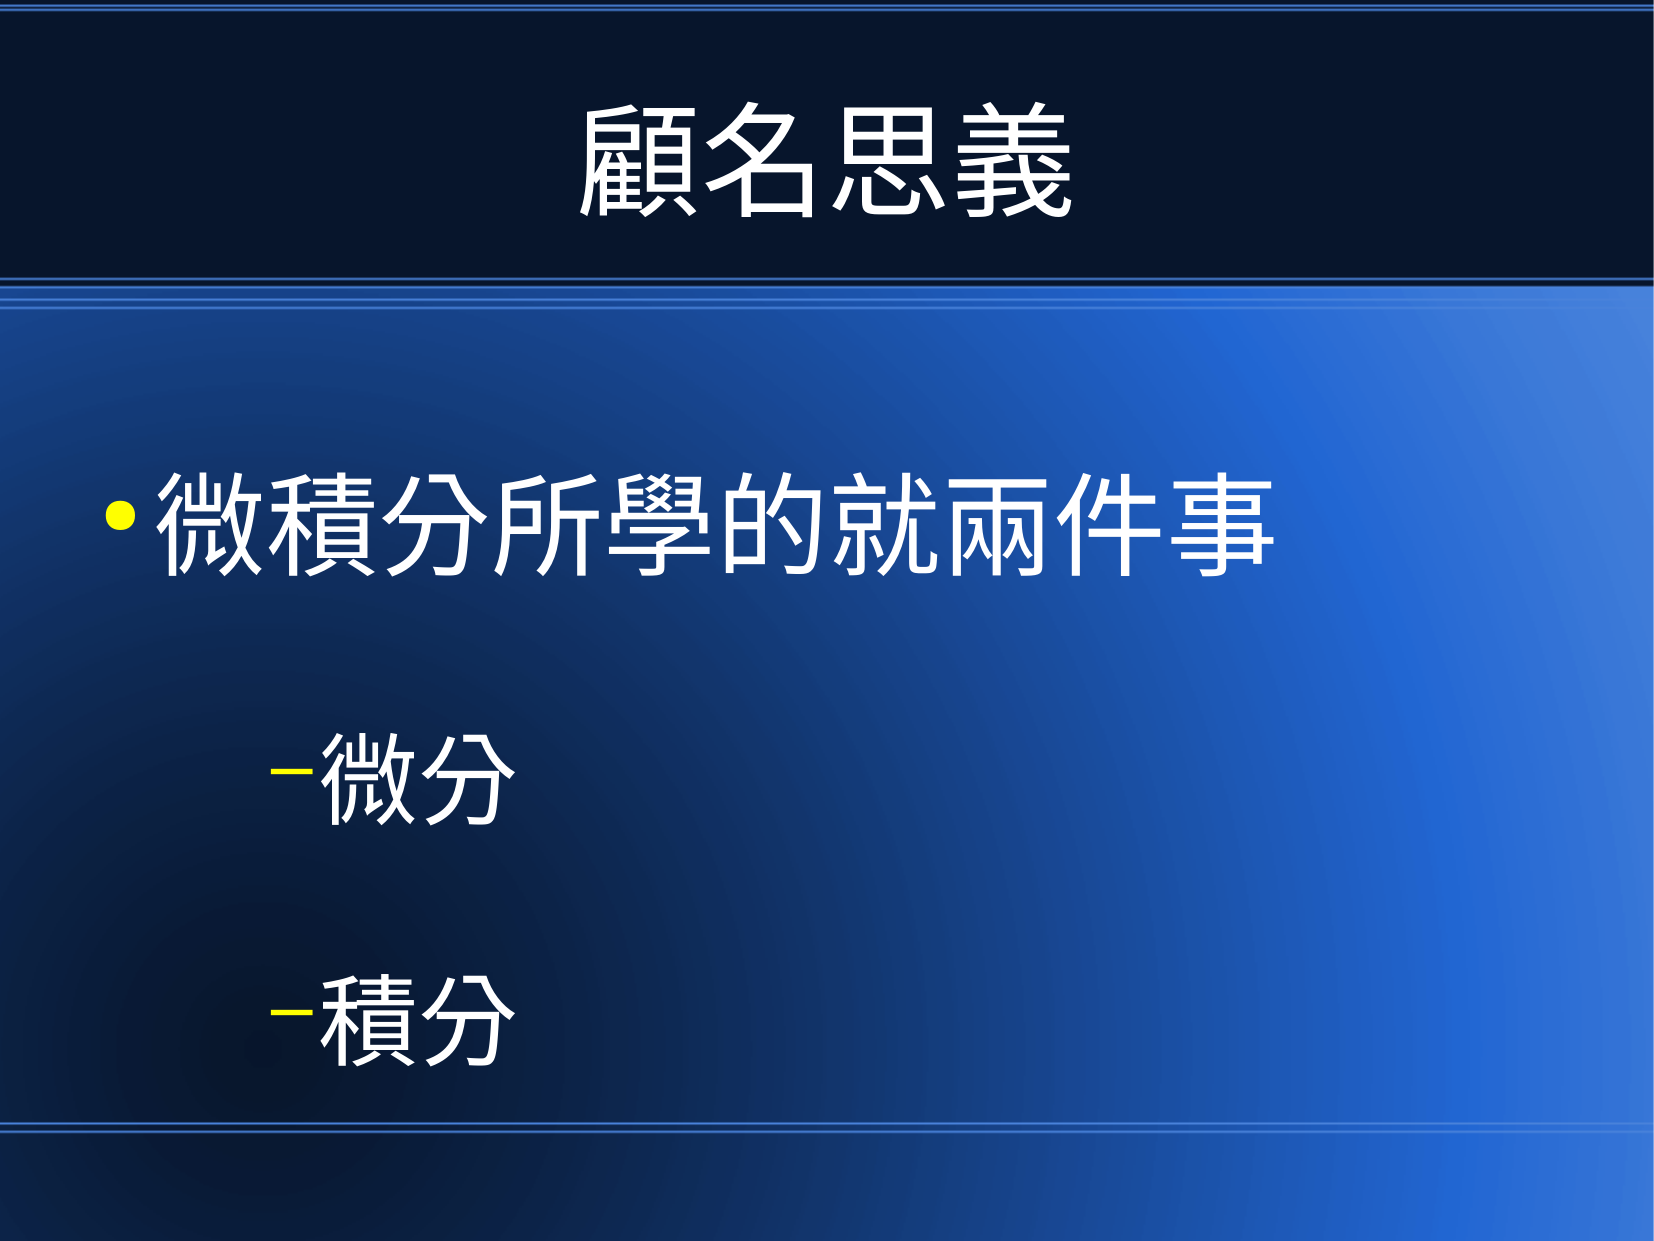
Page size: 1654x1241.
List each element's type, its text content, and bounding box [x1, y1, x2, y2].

list 微積分所學的就兩件事 微分 積分 [82, 355, 1571, 1241]
title 顧名思義 [82, 49, 1571, 257]
picture [0, 0, 1654, 1241]
